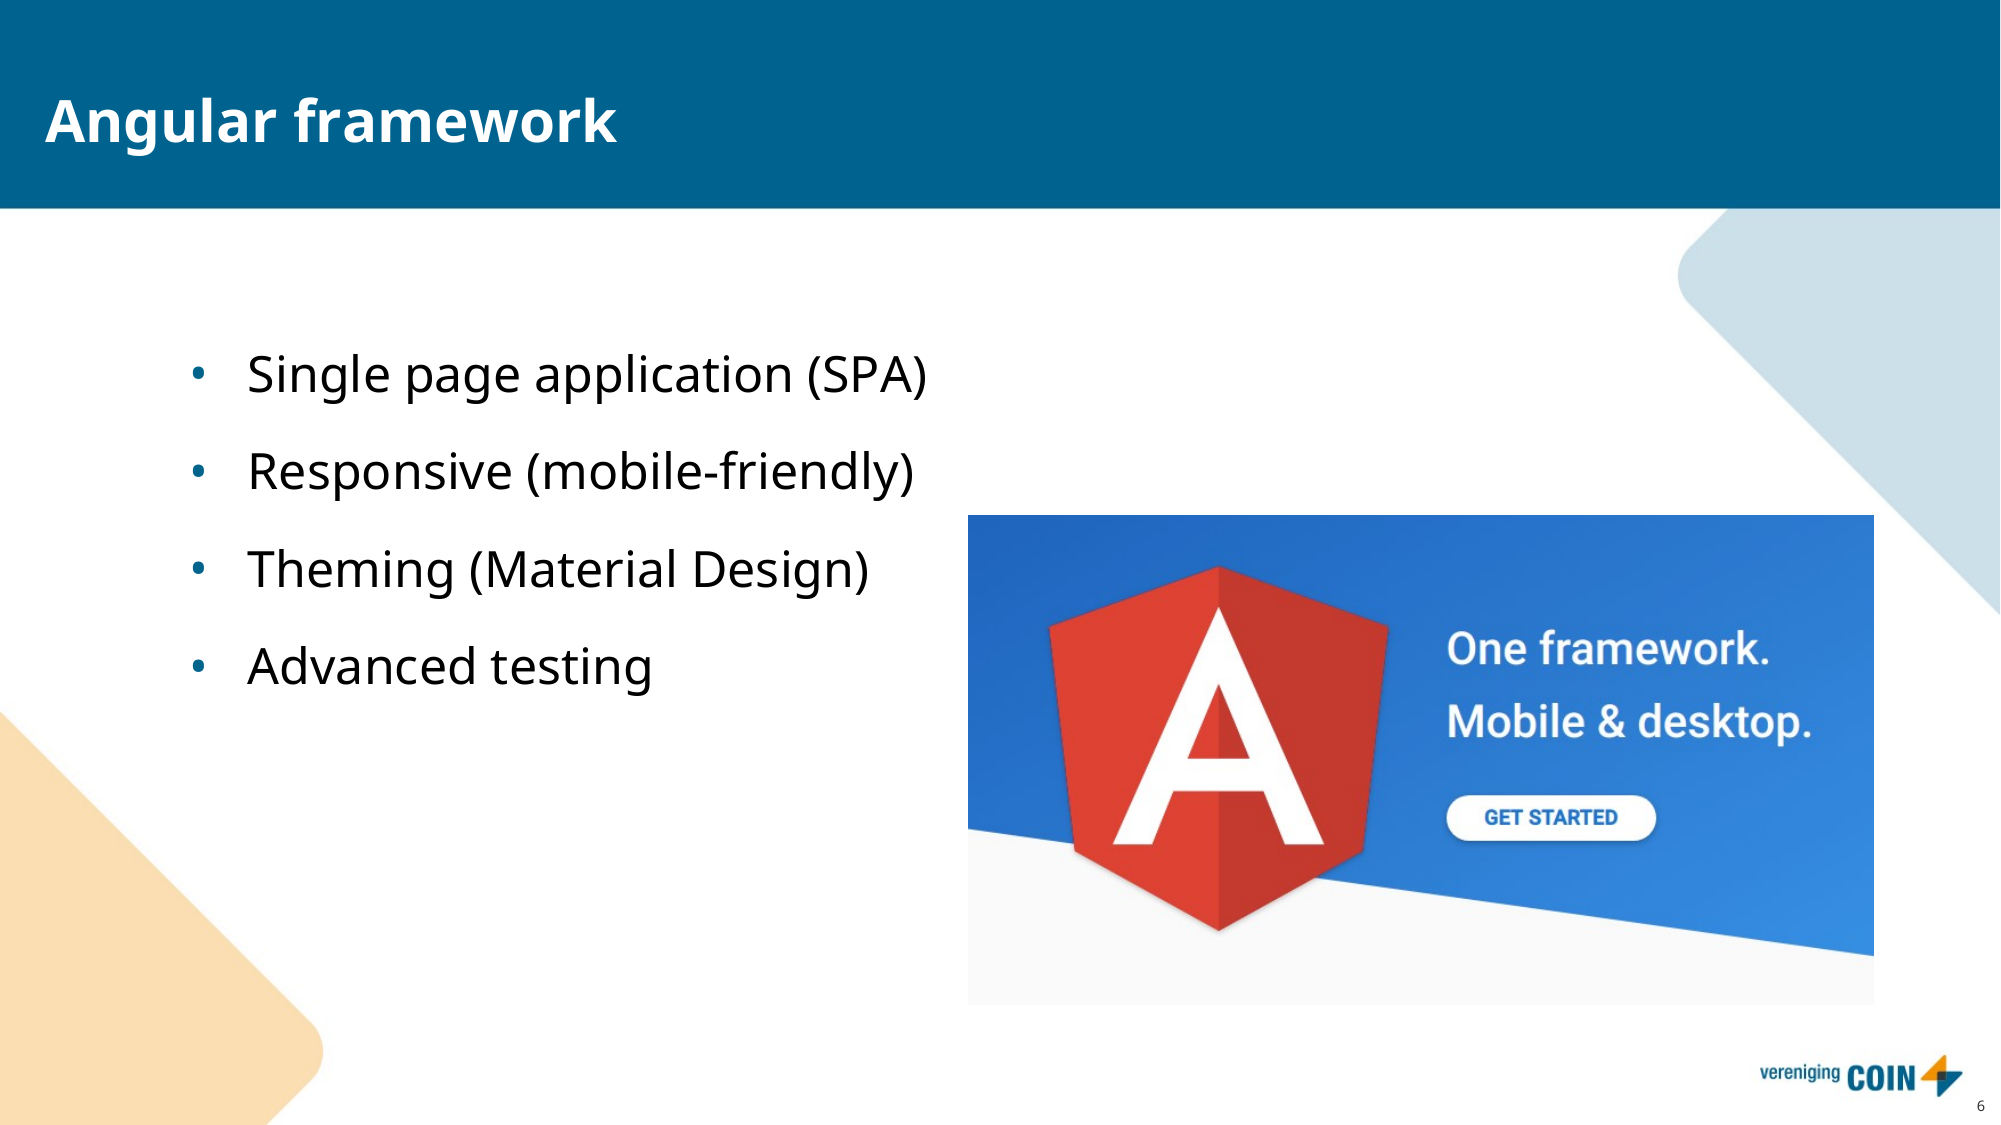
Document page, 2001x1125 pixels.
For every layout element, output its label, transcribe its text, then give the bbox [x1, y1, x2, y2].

text_box Angular framework [30, 31, 1969, 162]
picture [0, 208, 2001, 1125]
text_box Single page application (SPA) Responsive (mobile-friendly) Theming (Material Design) Advanced testing [174, 305, 1840, 1074]
